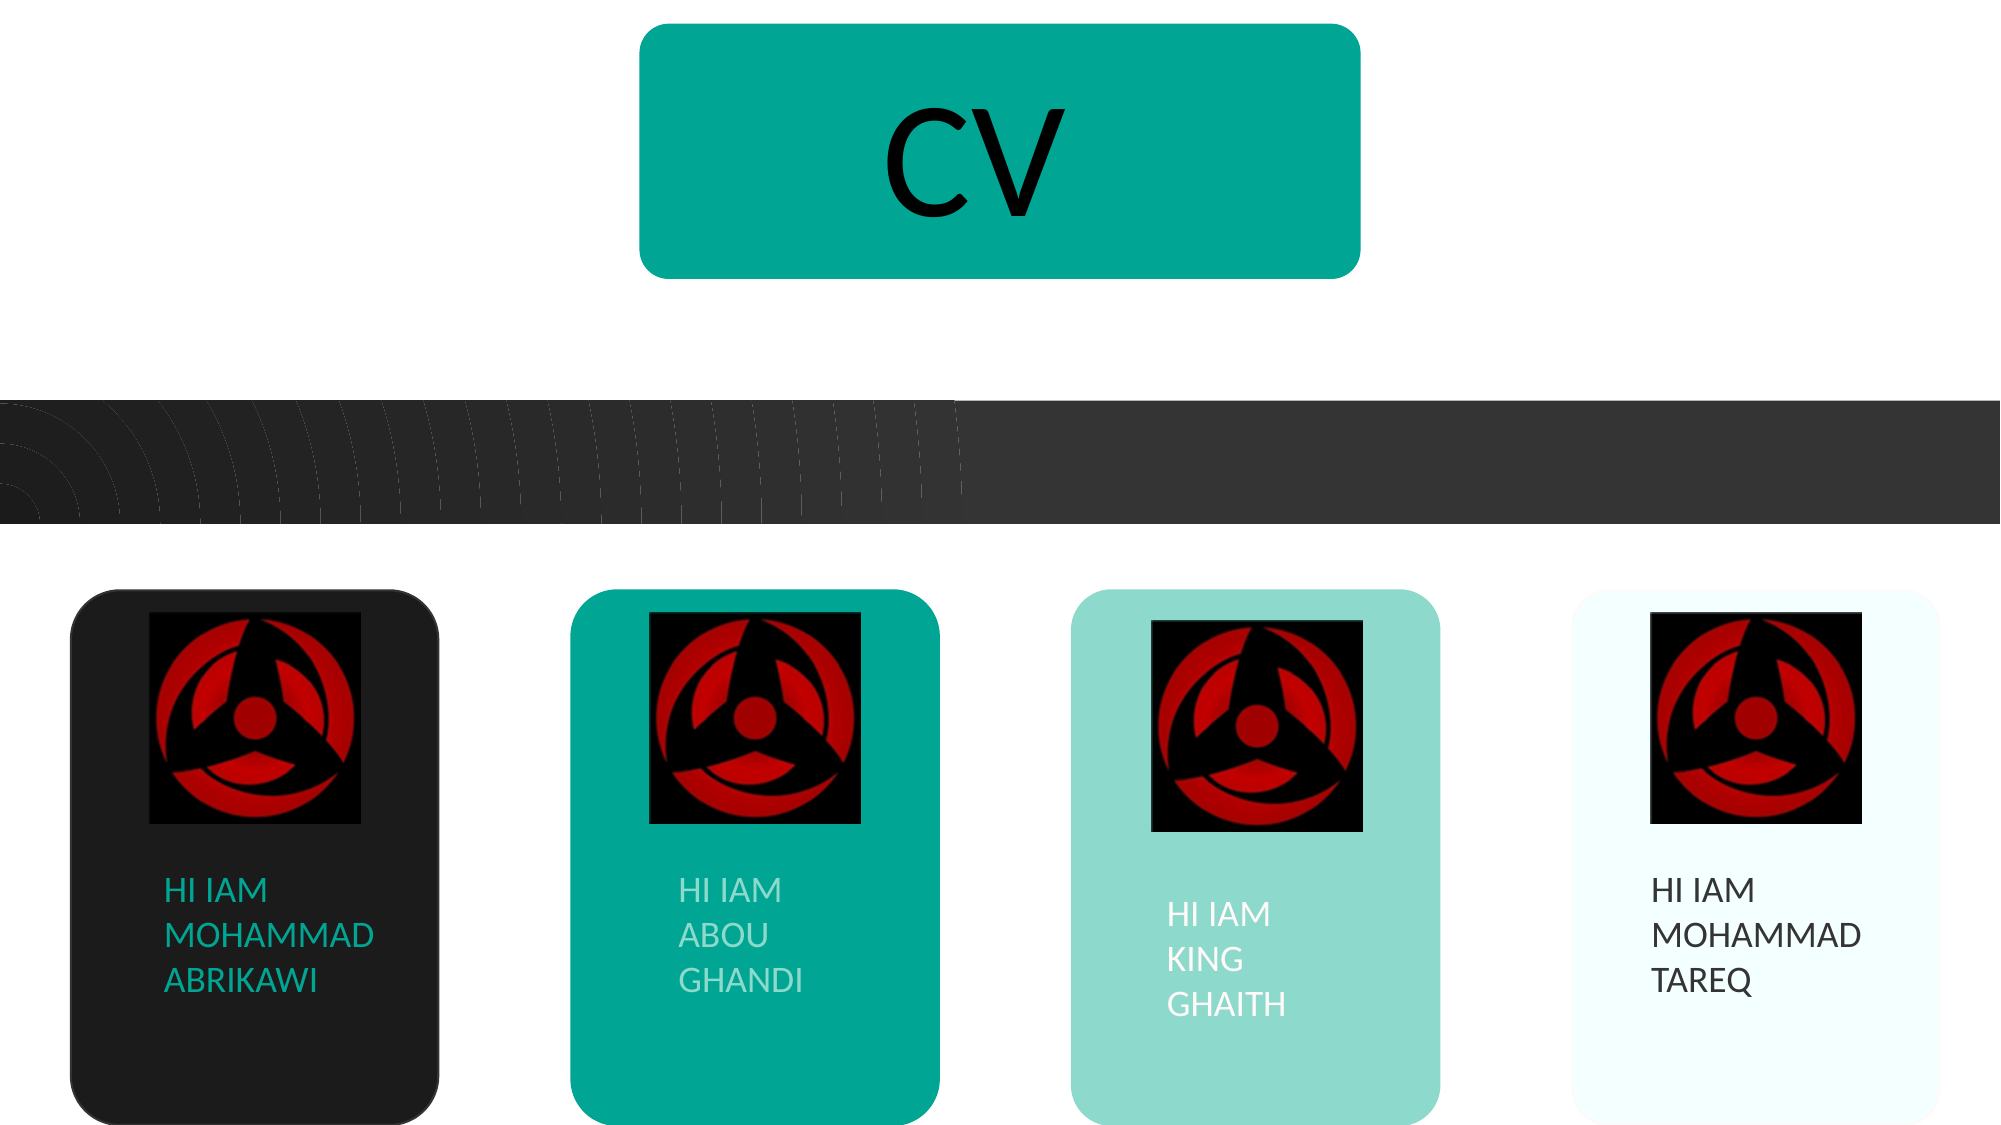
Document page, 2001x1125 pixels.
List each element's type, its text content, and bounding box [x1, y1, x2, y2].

text_box [1572, 590, 1940, 1125]
picture [1151, 620, 1363, 832]
text_box [70, 590, 439, 1125]
text_box HI IAM KING GHAITH [1151, 881, 1395, 1034]
text_box [0, 401, 2000, 524]
text_box HI IAM MOHAMMAD TAREQ [1636, 857, 1887, 1010]
text_box CV [867, 41, 1473, 259]
text_box [1071, 590, 1440, 1125]
text_box HI IAM MOHAMMAD ABRIKAWI [149, 857, 408, 1010]
text_box [639, 23, 1360, 279]
picture [149, 612, 361, 824]
picture [1650, 612, 1862, 824]
text_box HI IAM ABOU GHANDI [663, 857, 892, 1010]
text_box [571, 590, 939, 1125]
picture [649, 612, 861, 824]
